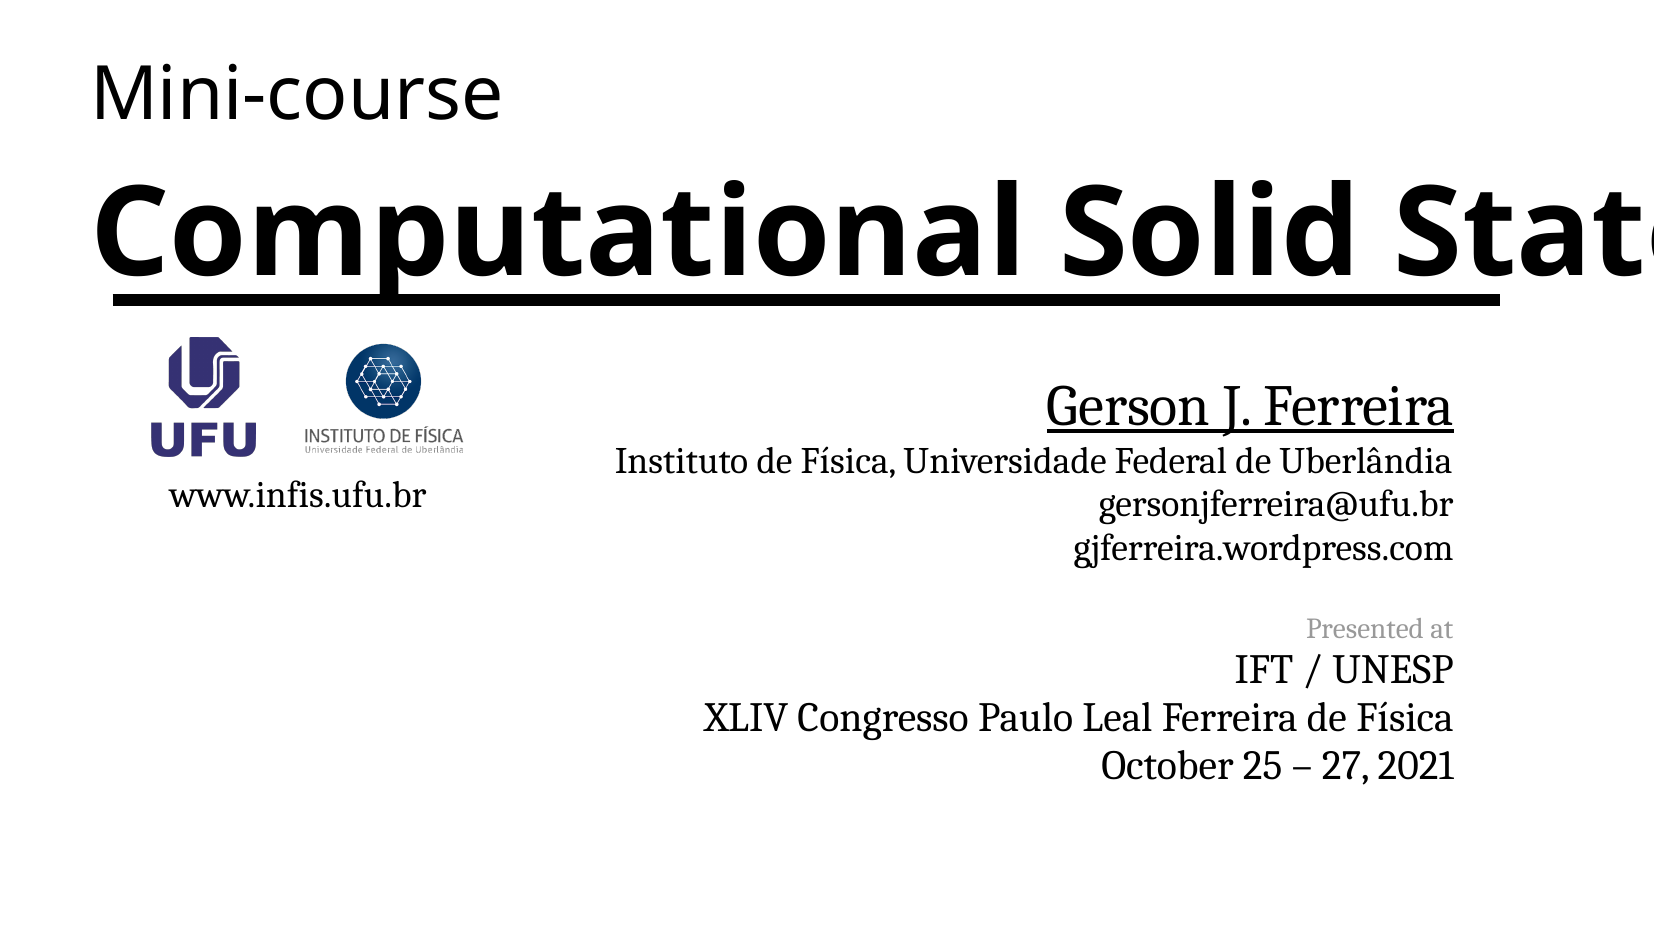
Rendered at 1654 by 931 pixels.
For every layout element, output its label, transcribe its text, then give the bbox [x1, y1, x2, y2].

text_box Gerson J. Ferreira Instituto de Física, Universidade Federal de Uberlândia gersonjferreira@ufu.br gjferreira.wordpress.com Presented at IFT / UNESP XLIV Congresso Paulo Leal Ferreira de Física October 25 – 27, 2021 [600, 365, 1503, 806]
picture [151, 337, 256, 457]
text_box Mini-course Computational Solid State Physics [75, 31, 1563, 299]
text_box www.infis.ufu.br [154, 466, 451, 526]
picture [300, 337, 467, 457]
